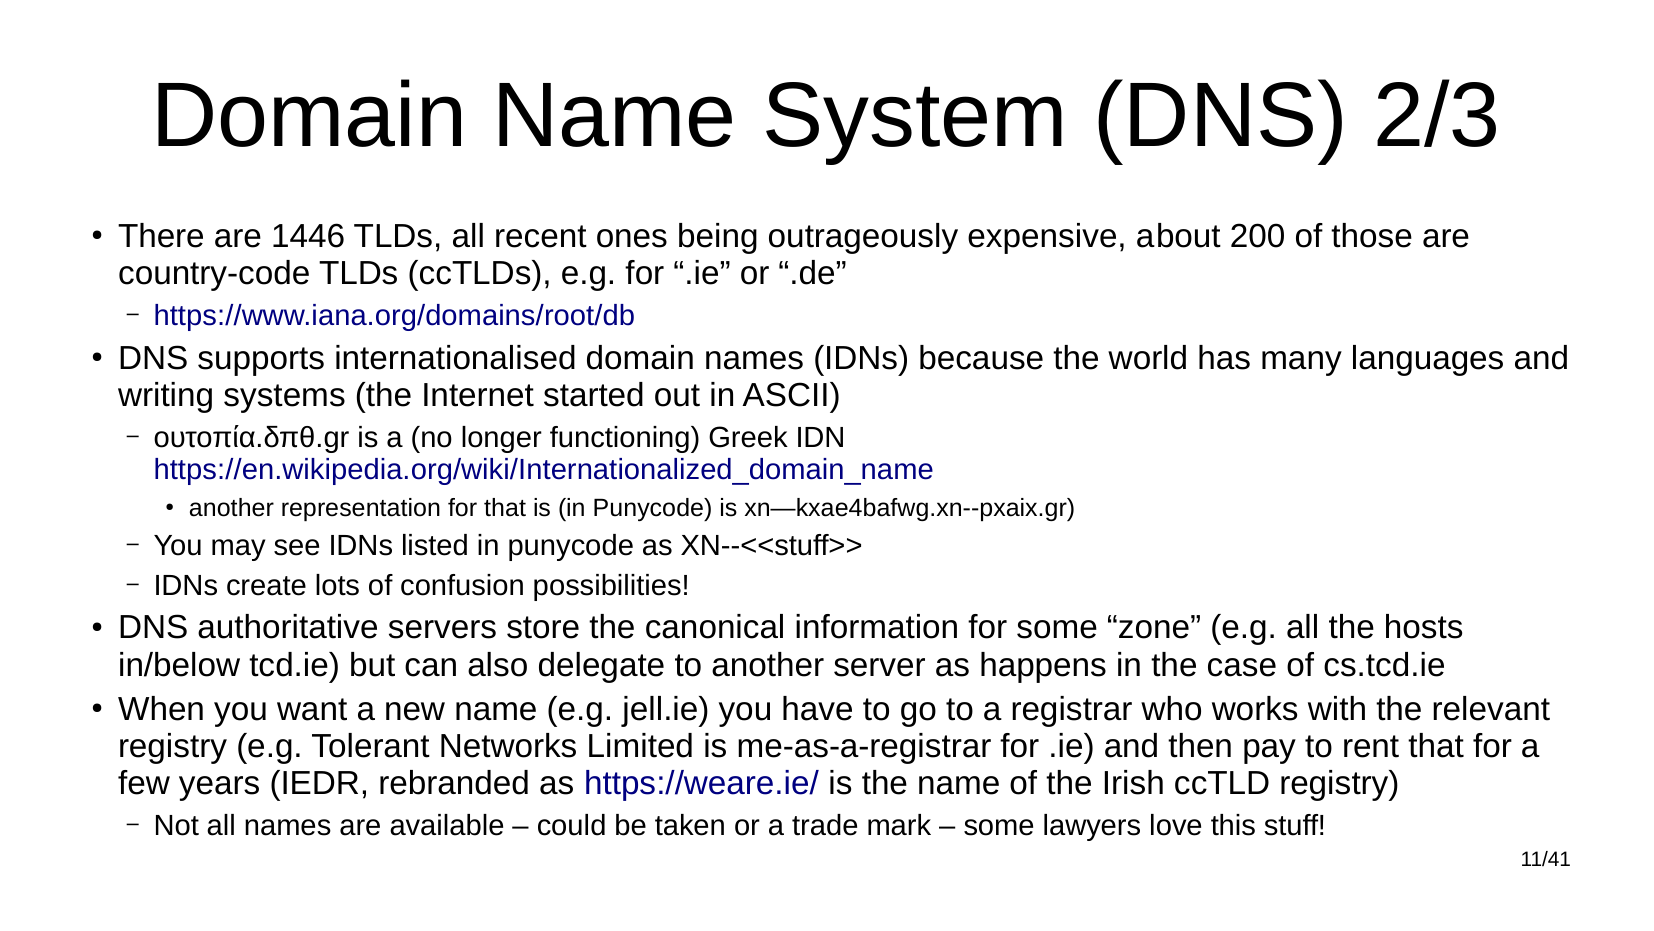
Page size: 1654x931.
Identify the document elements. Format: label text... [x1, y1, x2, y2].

list There are 1446 TLDs, all recent ones being outrageously expensive, about 200 of those are country-code TLDs (ccTLDs), e.g. for “.ie” or “.de” https://www.iana.org/domains/root/db DNS supports internationalised domain names (IDNs) because the world has many languages and writing systems (the Internet started out in ASCII) ουτοπία.δπθ.gr is a (no longer functioning) Greek IDN https://en.wikipedia.org/wiki/Internationalized_domain_name another representation for that is (in Punycode) is xn—kxae4bafwg.xn--pxaix.gr) You may see IDNs listed in punycode as XN--<<stuff>> IDNs create lots of confusion possibilities! DNS authoritative servers store the canonical information for some “zone” (e.g. all the hosts in/below tcd.ie) but can also delegate to another server as happens in the case of cs.tcd.ie When you want a new name (e.g. jell.ie) you have to go to a registrar who works with the relevant registry (e.g. Tolerant Networks Limited is me-as-a-registrar for .ie) and then pay to rent that for a few years (IEDR, rebranded as https://weare.ie/ is the name of the Irish ccTLD registry) Not all names are available – could be taken or a trade mark – some lawyers love this stuff! [82, 217, 1576, 875]
title Domain Name System (DNS) 2/3 [82, 37, 1571, 193]
